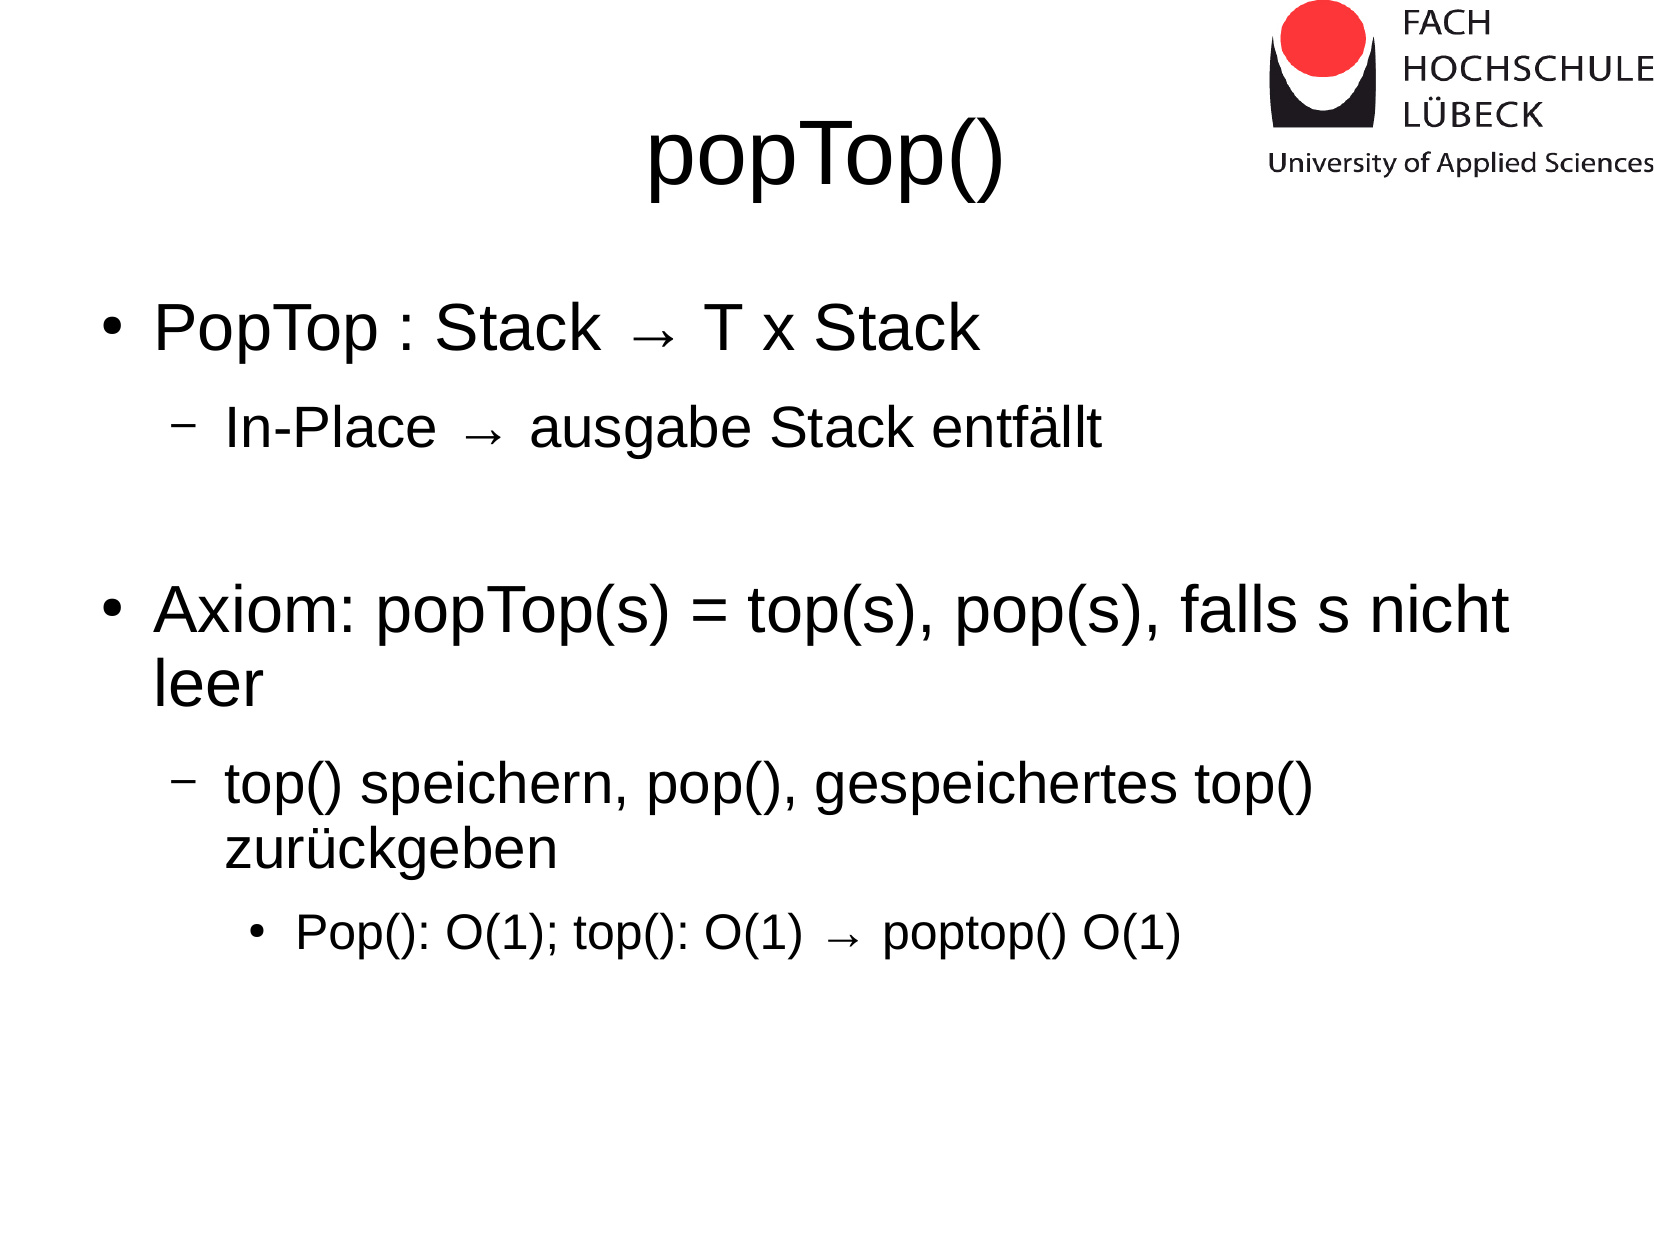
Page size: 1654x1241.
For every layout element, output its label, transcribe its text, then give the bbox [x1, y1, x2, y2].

list PopTop : Stack → T x Stack In-Place → ausgabe Stack entfällt Axiom: popTop(s) = top(s), pop(s), falls s nicht leer top() speichern, pop(), gespeichertes top() zurückgeben Pop(): O(1); top(): O(1) → poptop() O(1) [82, 290, 1571, 1109]
title popTop() [82, 49, 1571, 257]
picture [1269, 0, 1654, 178]
